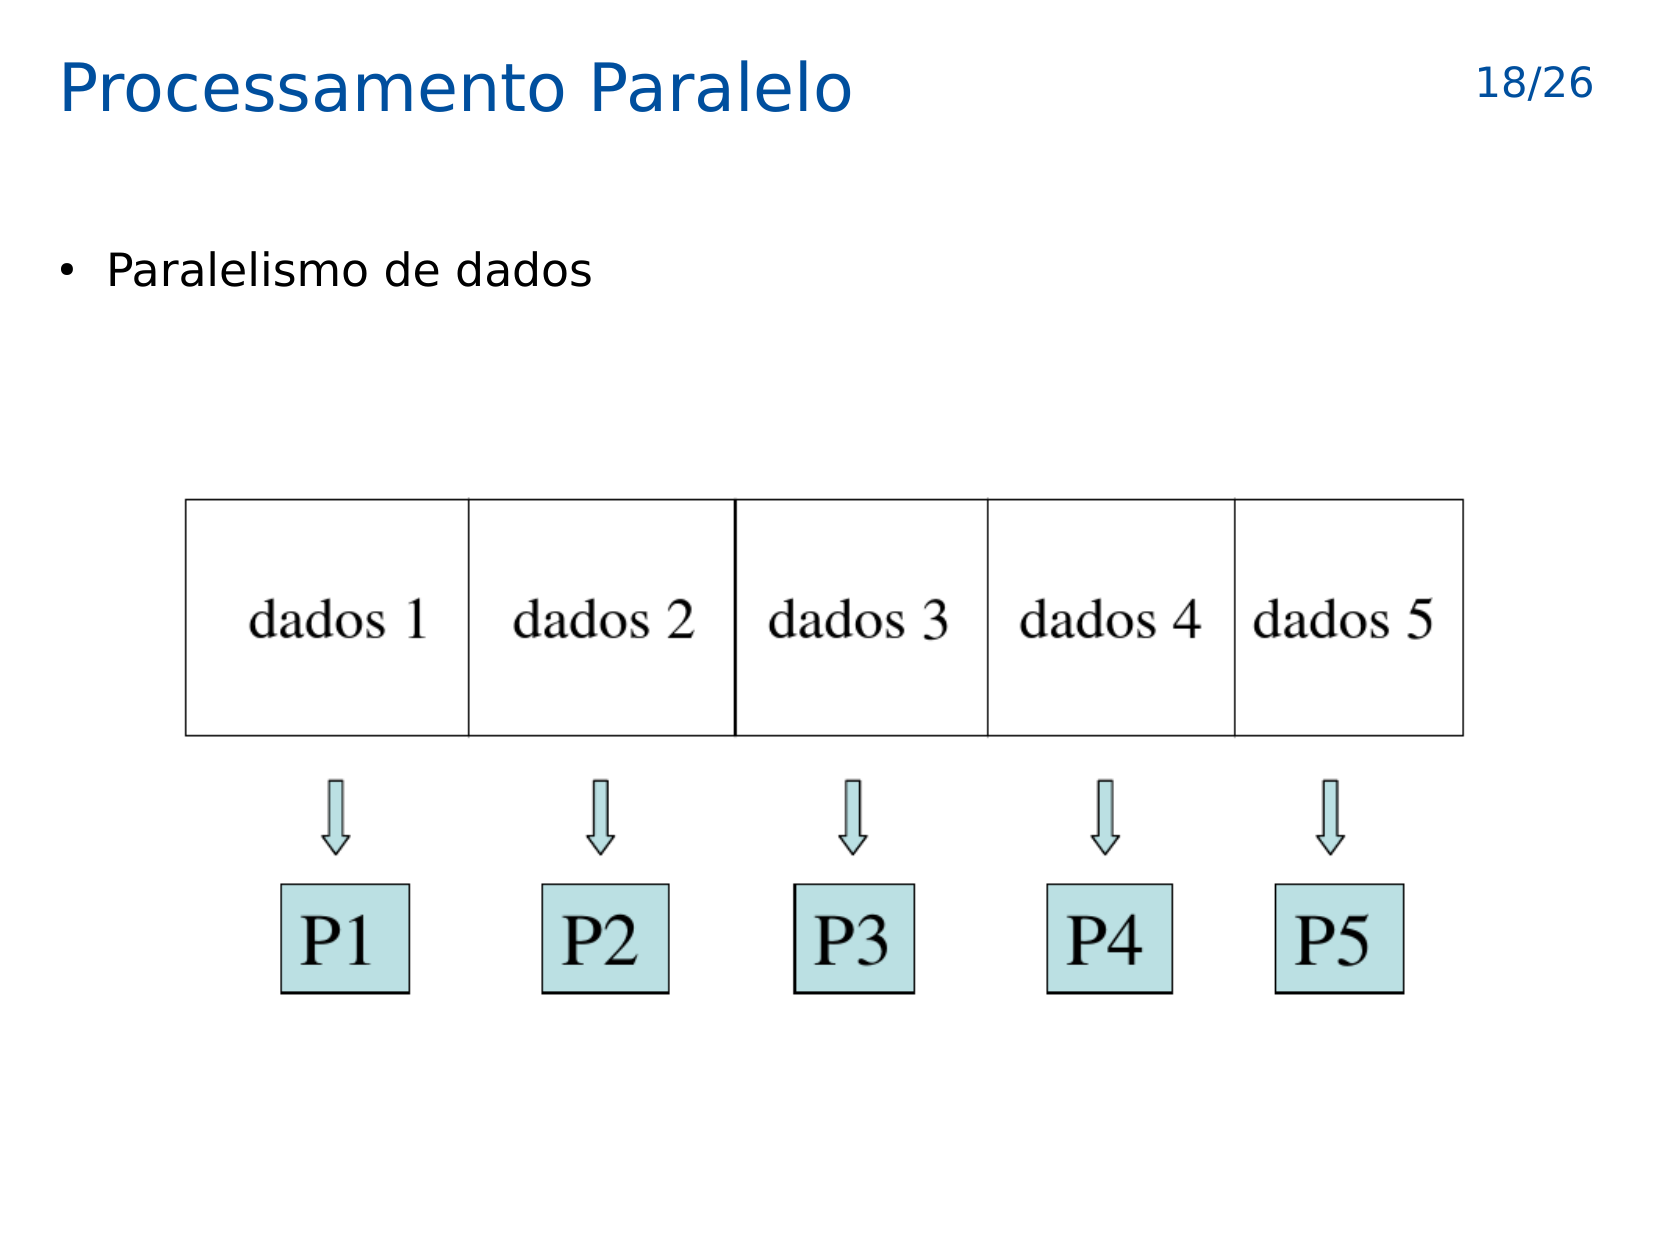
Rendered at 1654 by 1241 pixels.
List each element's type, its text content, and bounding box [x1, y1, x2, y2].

title Processamento Paralelo [59, 29, 1625, 148]
picture [179, 496, 1472, 1002]
list Paralelismo de dados [59, 236, 1595, 1182]
